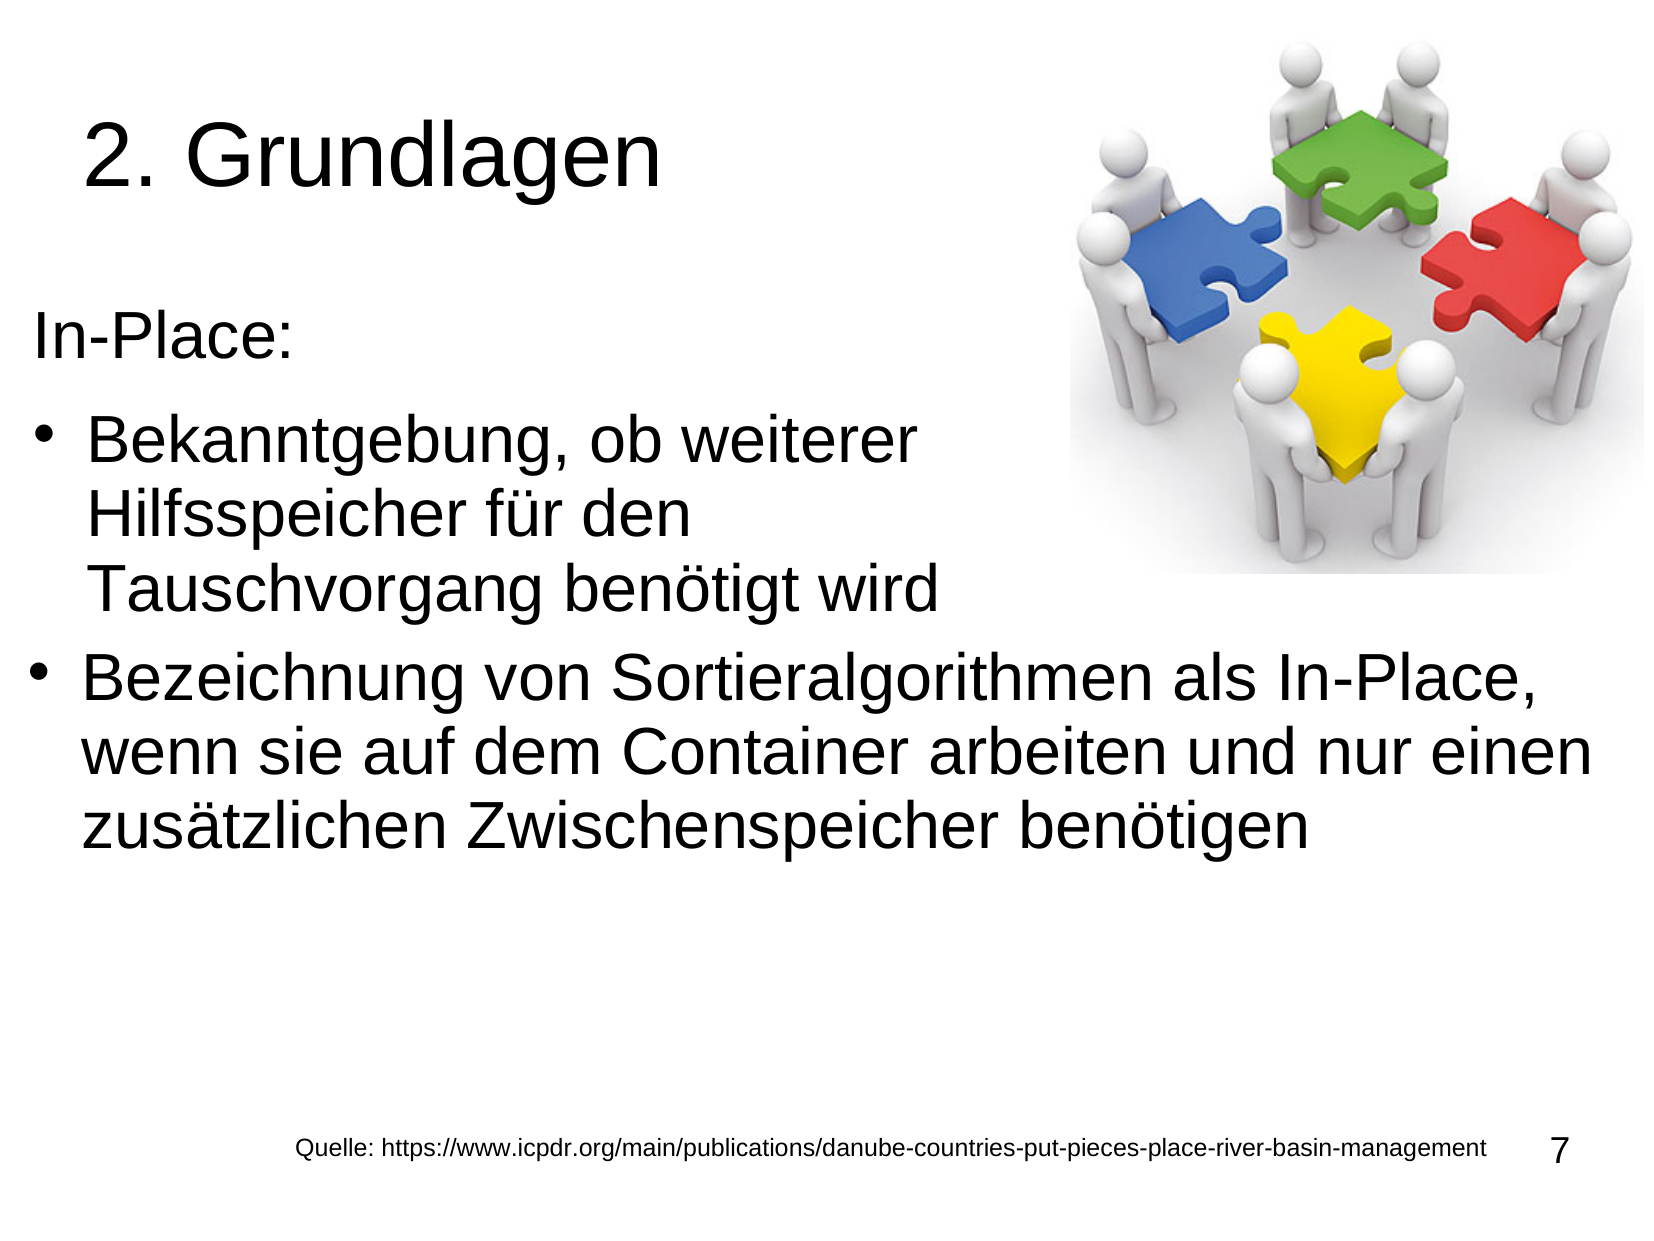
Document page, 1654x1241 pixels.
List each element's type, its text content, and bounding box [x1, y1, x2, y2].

text_box Bezeichnung von Sortieralgorithmen als In-Place, wenn sie auf dem Container arbeiten und nur einen zusätzlichen Zwischenspeicher benötigen [12, 628, 1634, 1018]
text_box Quelle: https://www.icpdr.org/main/publications/danube-countries-put-pieces-place-river-basin-management [280, 1124, 1501, 1168]
title 2. Grundlagen [82, 49, 1070, 257]
list In-Place: Bekanntgebung, ob weiterer Hilfsspeicher für den Tauschvorgang benötigt wird [15, 294, 1066, 628]
picture [1070, 34, 1644, 574]
